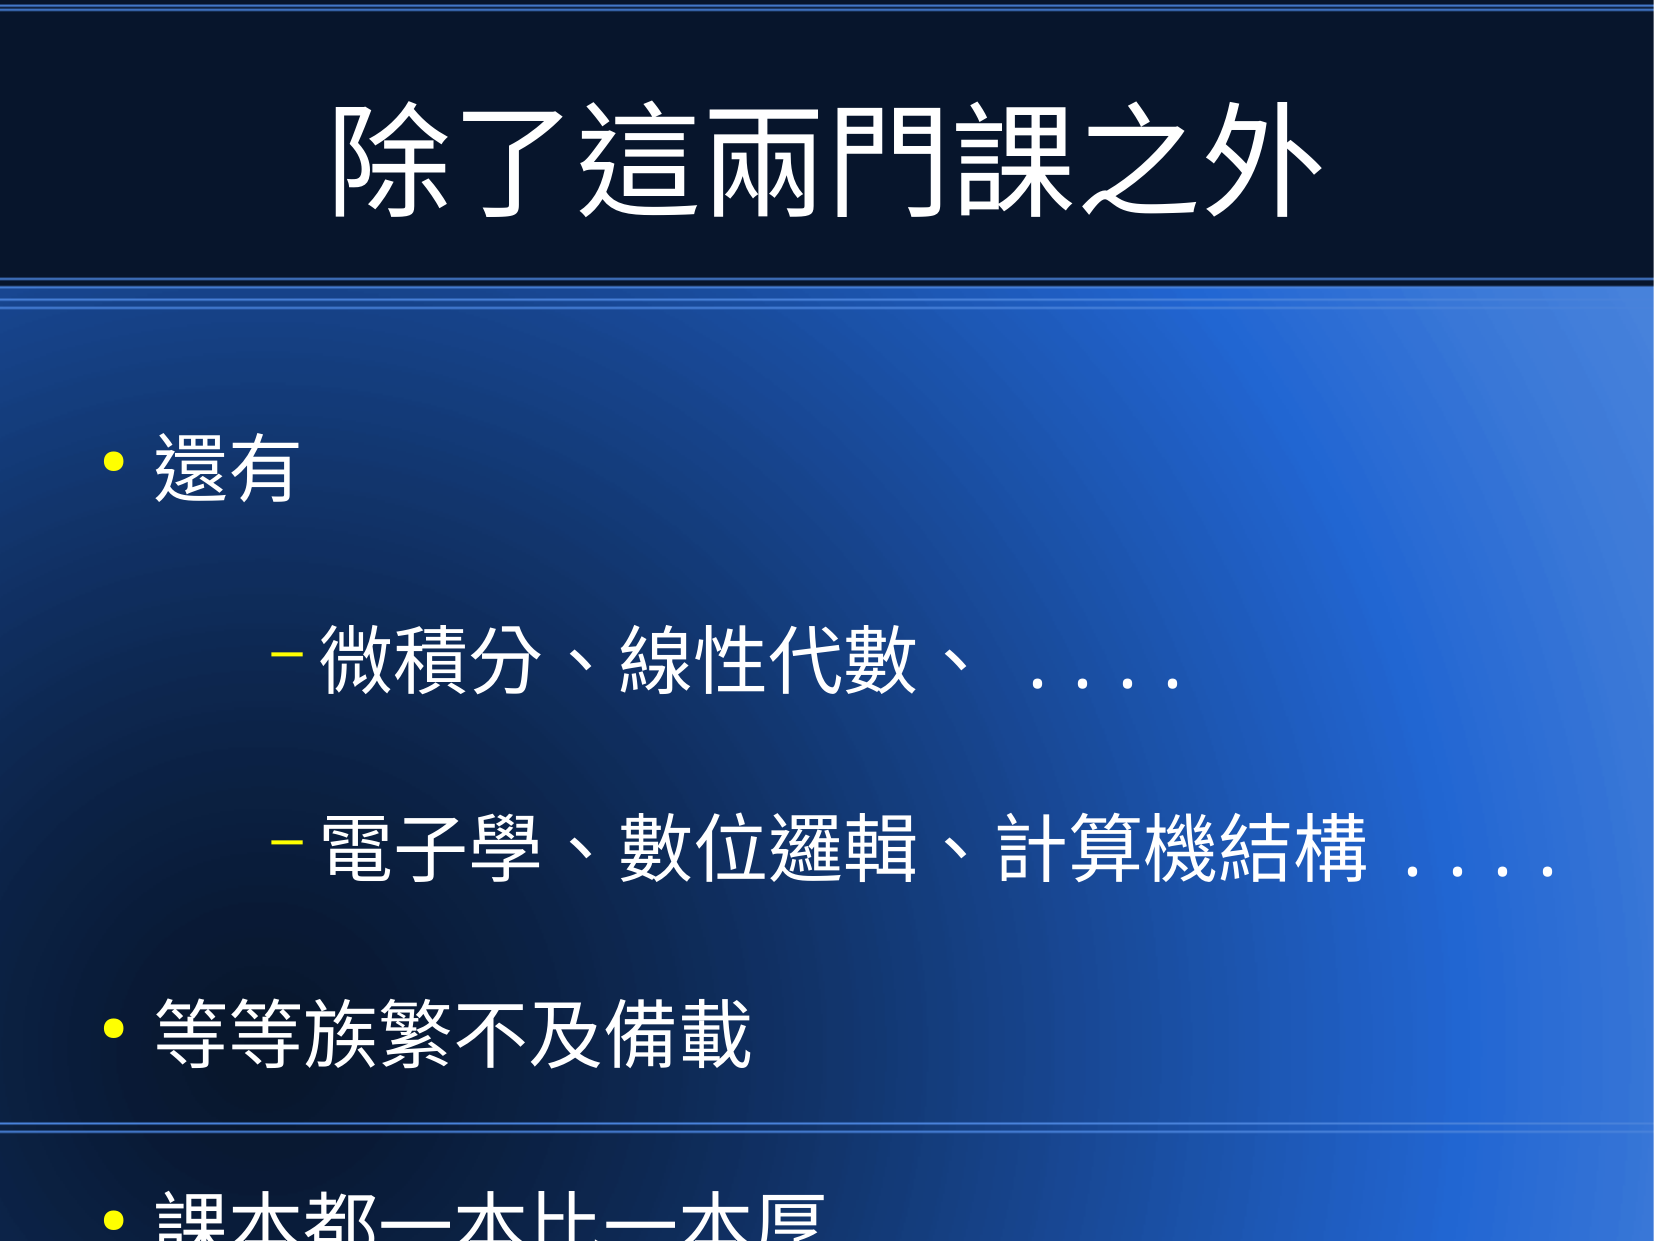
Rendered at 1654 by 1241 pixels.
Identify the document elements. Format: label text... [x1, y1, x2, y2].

picture [0, 0, 1654, 1241]
title 除了這兩門課之外 [82, 49, 1571, 257]
list 還有 微積分、線性代數、.... 電子學、數位邏輯、計算機結構.... 等等族繁不及備載 課本都一本比一本厚 [82, 355, 1571, 1241]
